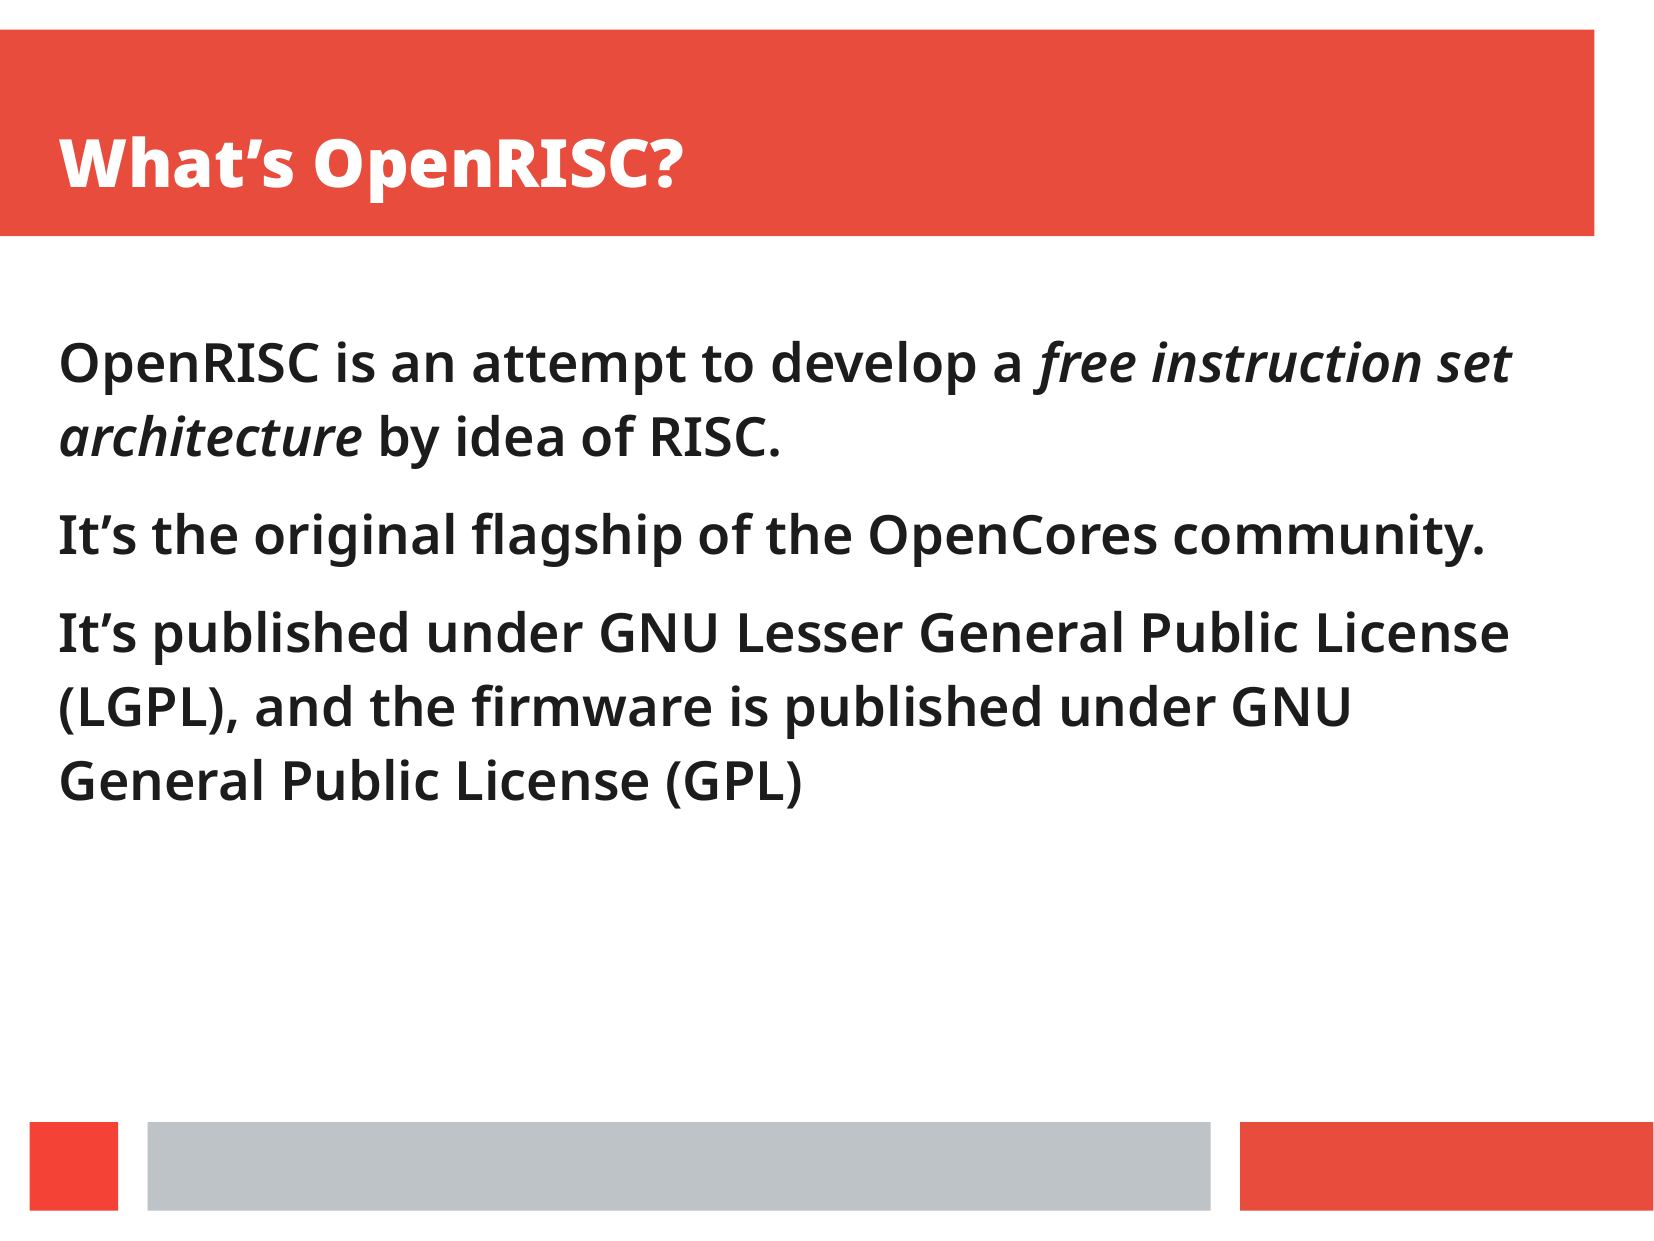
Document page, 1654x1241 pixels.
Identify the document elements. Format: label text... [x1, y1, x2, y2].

list OpenRISC is an attempt to develop a free instruction set architecture by idea of RISC. It’s the original flagship of the OpenCores community. It’s published under GNU Lesser General Public License (LGPL), and the firmware is published under GNU General Public License (GPL) [59, 324, 1565, 1093]
title What’s OpenRISC? [59, 59, 1595, 207]
